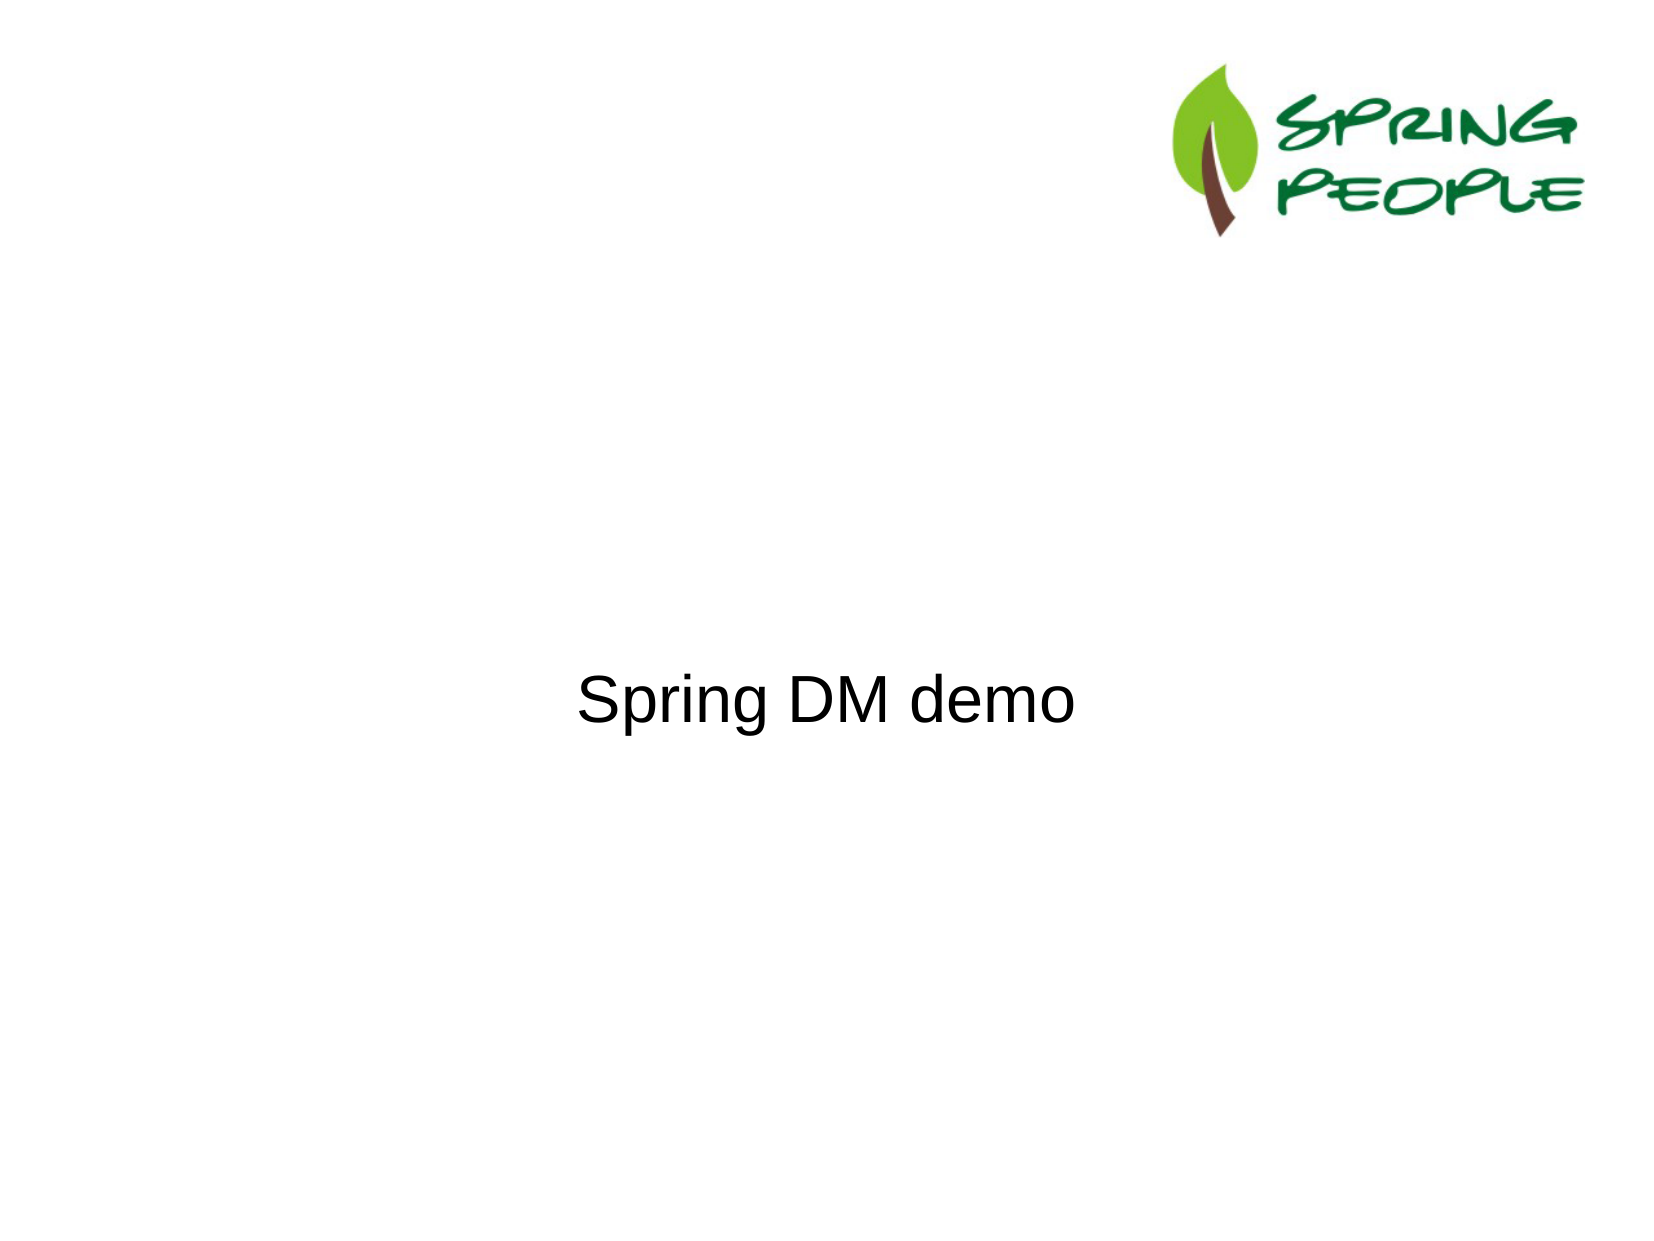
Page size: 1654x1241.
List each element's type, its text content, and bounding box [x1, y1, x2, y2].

picture [1171, 60, 1585, 238]
subtitle Spring DM demo [82, 297, 1571, 1102]
